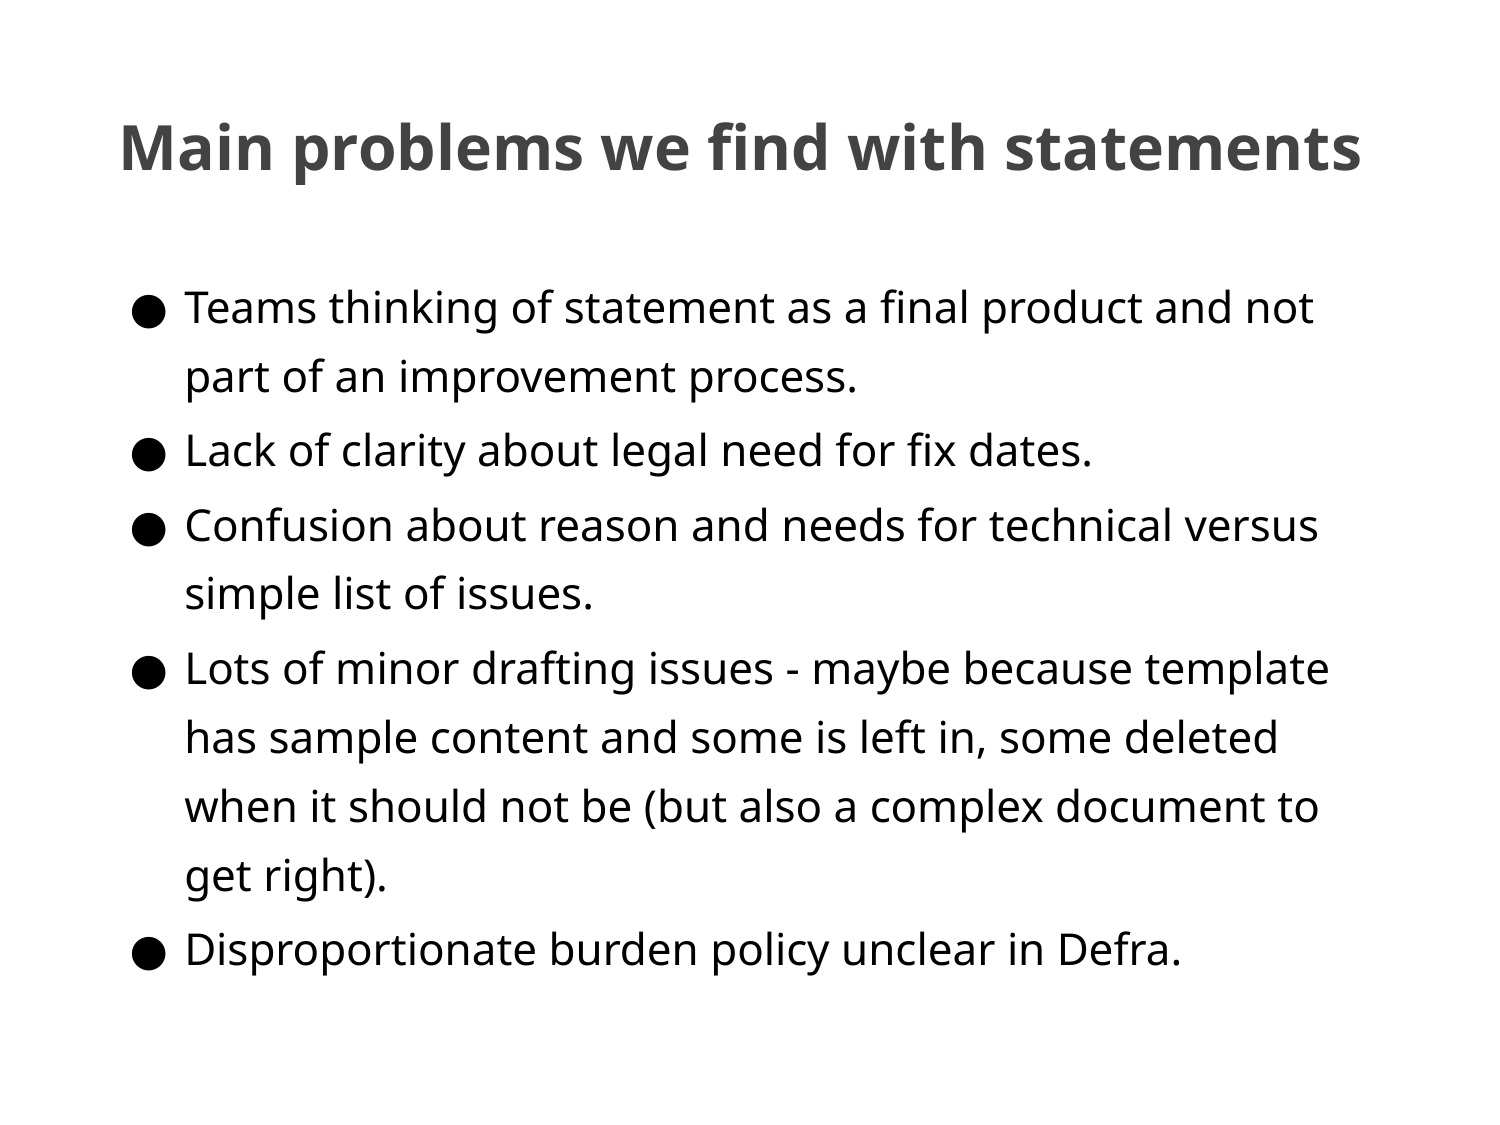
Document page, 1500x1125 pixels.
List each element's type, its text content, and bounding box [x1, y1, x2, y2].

title Main problems we find with statements [103, 89, 1397, 215]
list Teams thinking of statement as a final product and not part of an improvement process. Lack of clarity about legal need for fix dates. Confusion about reason and needs for technical versus simple list of issues. Lots of minor drafting issues - maybe because template has sample content and some is left in, some deleted when it should not be (but also a complex document to get right). Disproportionate burden policy unclear in Defra. [103, 252, 1397, 1000]
